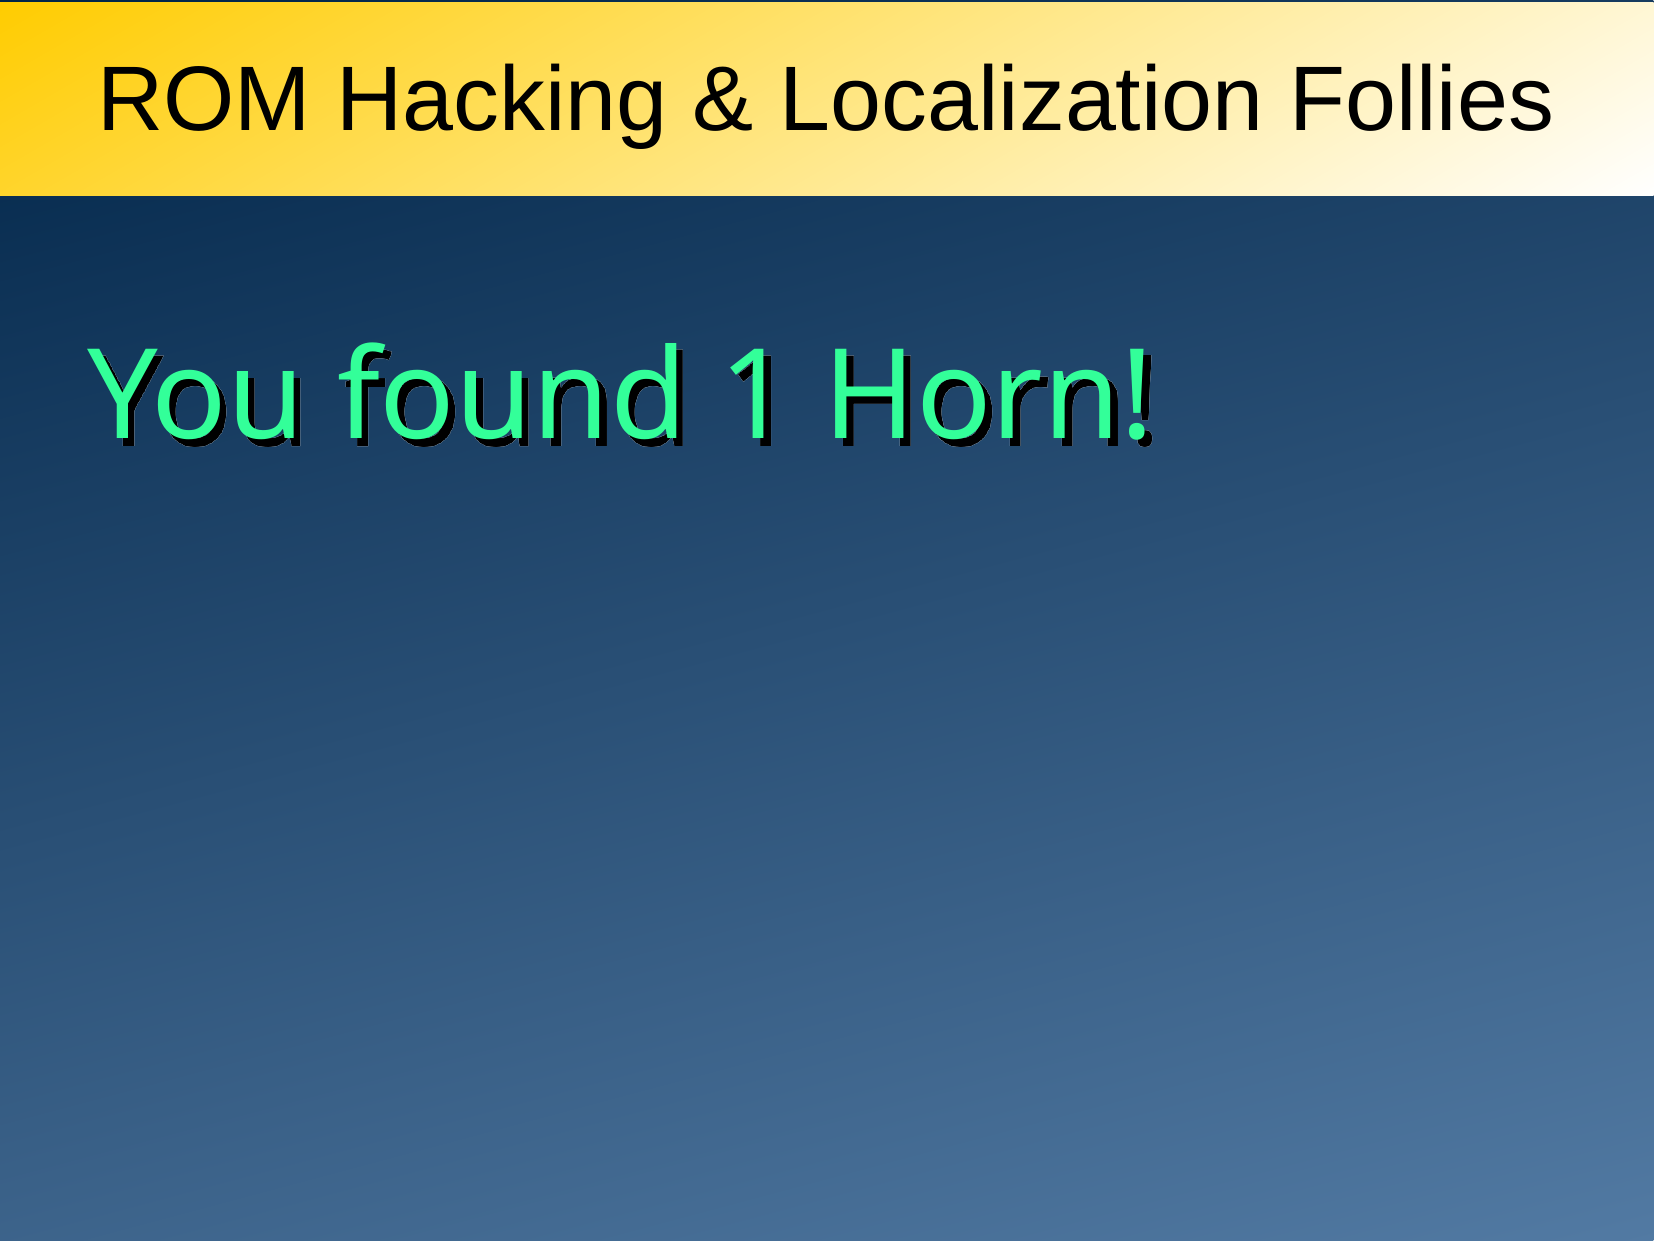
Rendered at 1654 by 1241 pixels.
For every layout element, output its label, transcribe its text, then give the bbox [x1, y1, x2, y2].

title ROM Hacking & Localization Follies [0, 2, 1654, 196]
text_box You found 1 Horn! [86, 304, 1576, 438]
